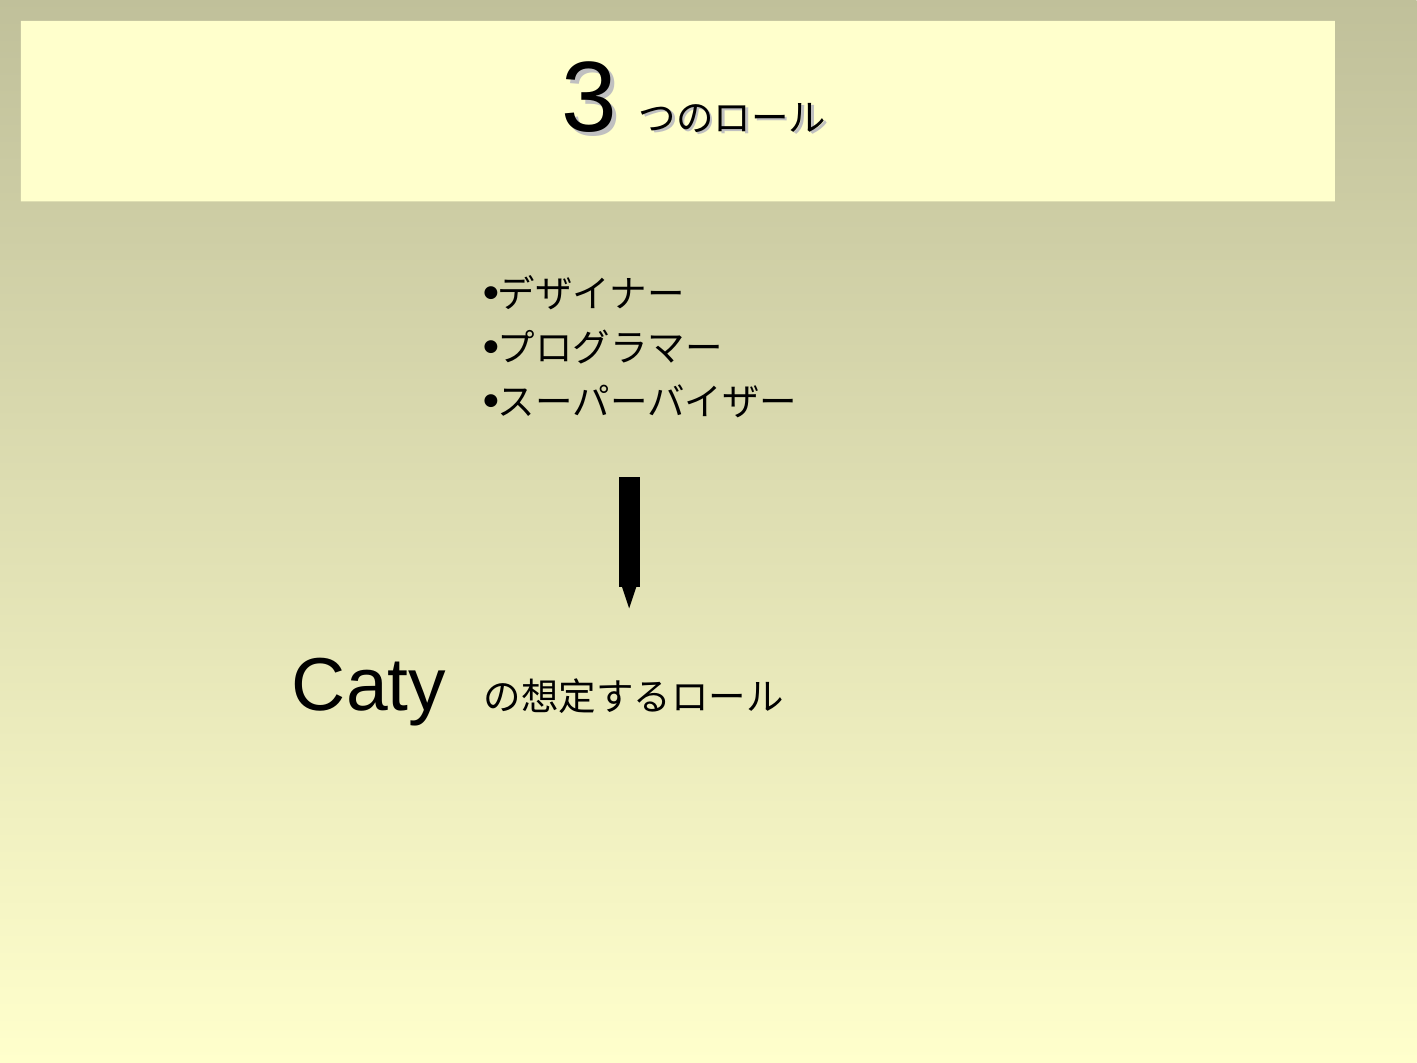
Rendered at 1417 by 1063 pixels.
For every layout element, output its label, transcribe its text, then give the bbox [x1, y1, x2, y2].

text_box デザイナー プログラマー スーパーバイザー [468, 256, 1023, 469]
text_box Caty の想定するロール [277, 635, 1105, 830]
text_box [20, 20, 1335, 202]
text_box 3つのロール [22, 33, 1365, 180]
